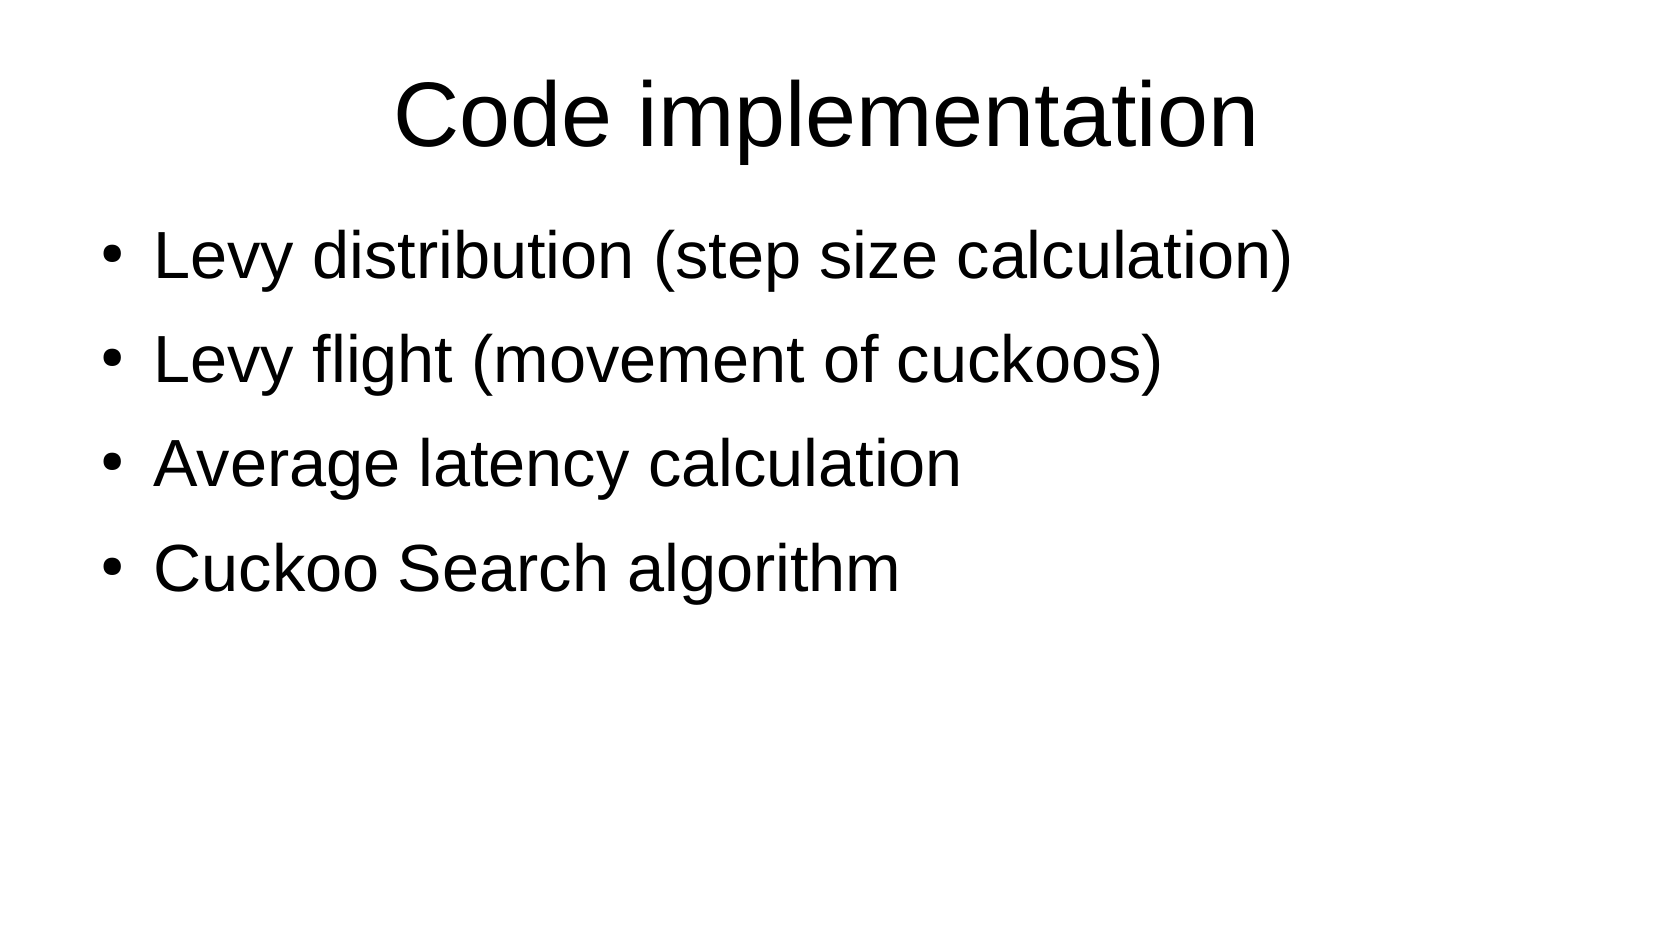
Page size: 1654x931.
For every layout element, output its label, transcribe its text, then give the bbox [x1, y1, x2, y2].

title Code implementation [82, 37, 1571, 193]
list Levy distribution (step size calculation) Levy flight (movement of cuckoos) Average latency calculation Cuckoo Search algorithm [82, 217, 1571, 758]
